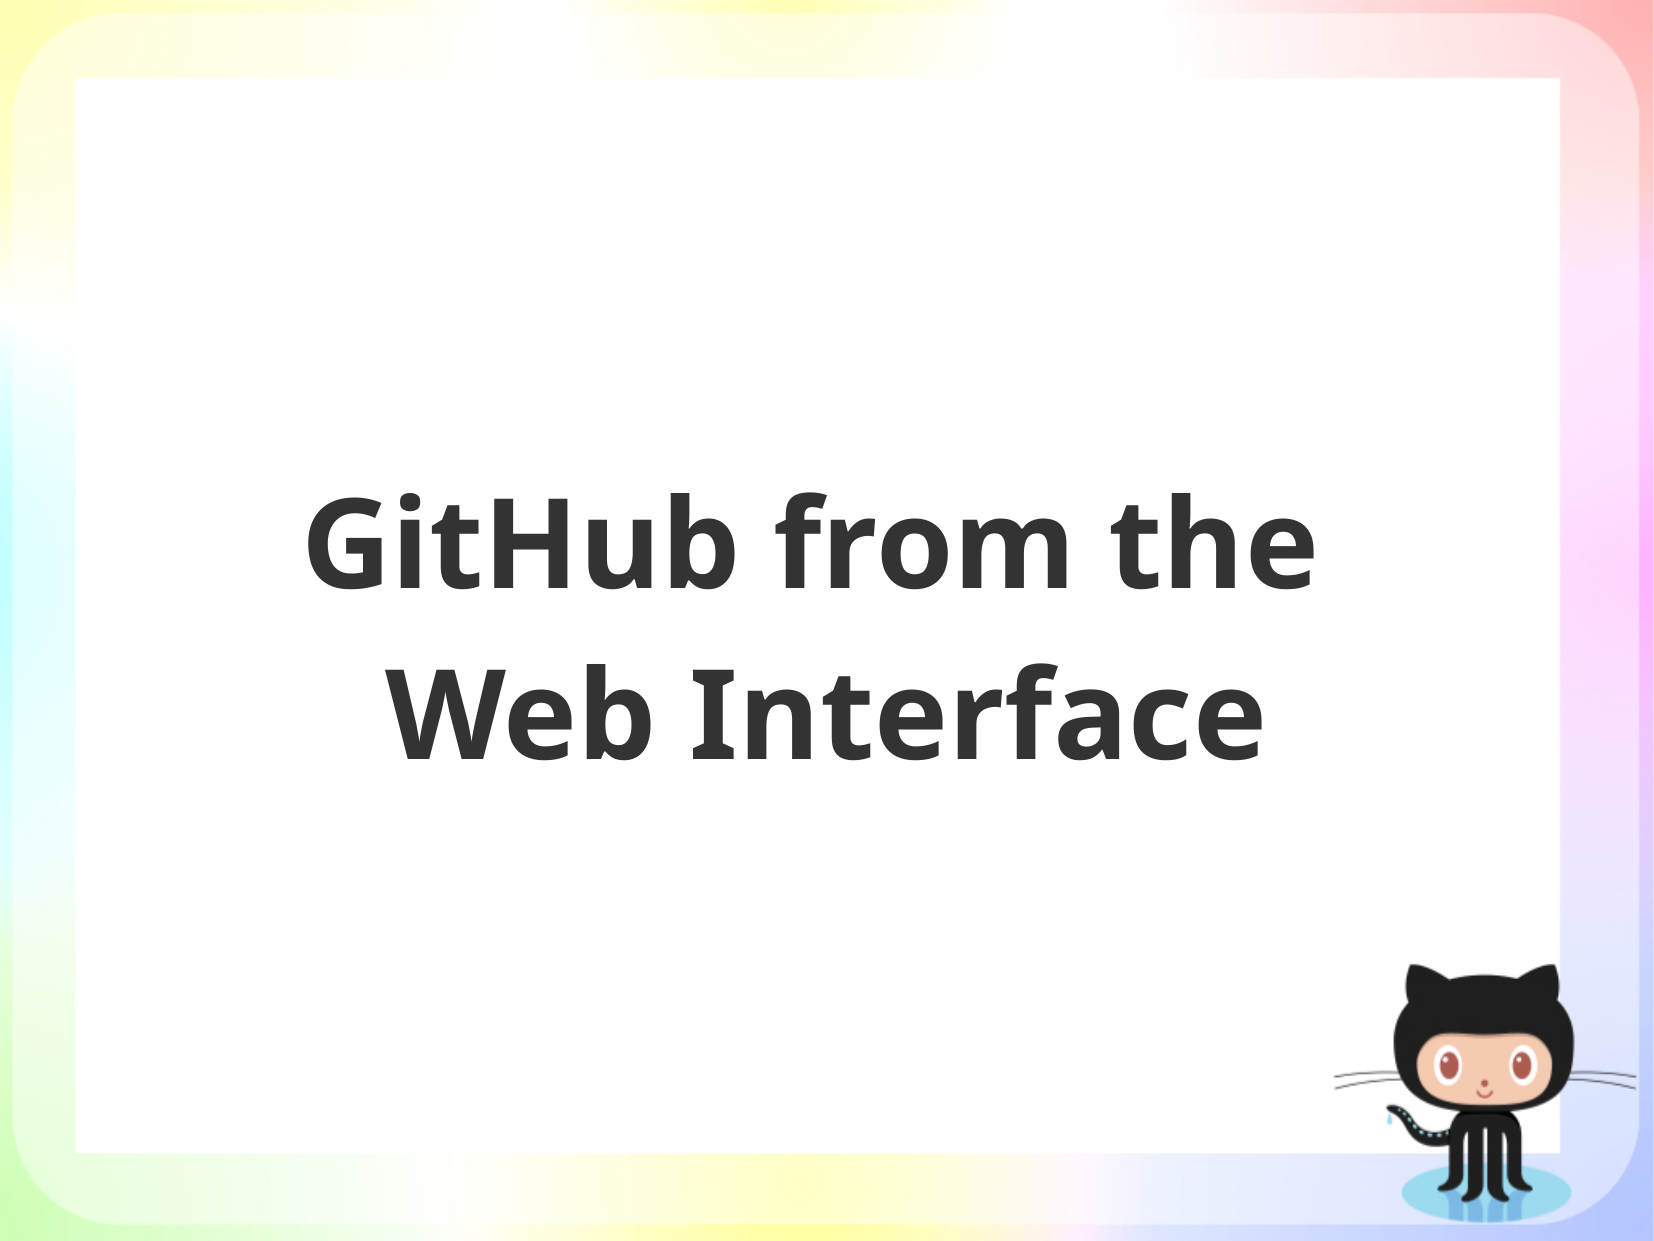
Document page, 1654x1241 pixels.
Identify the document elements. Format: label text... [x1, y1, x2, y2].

picture [0, 0, 1654, 1241]
title GitHub from the Web Interface [82, 466, 1571, 785]
